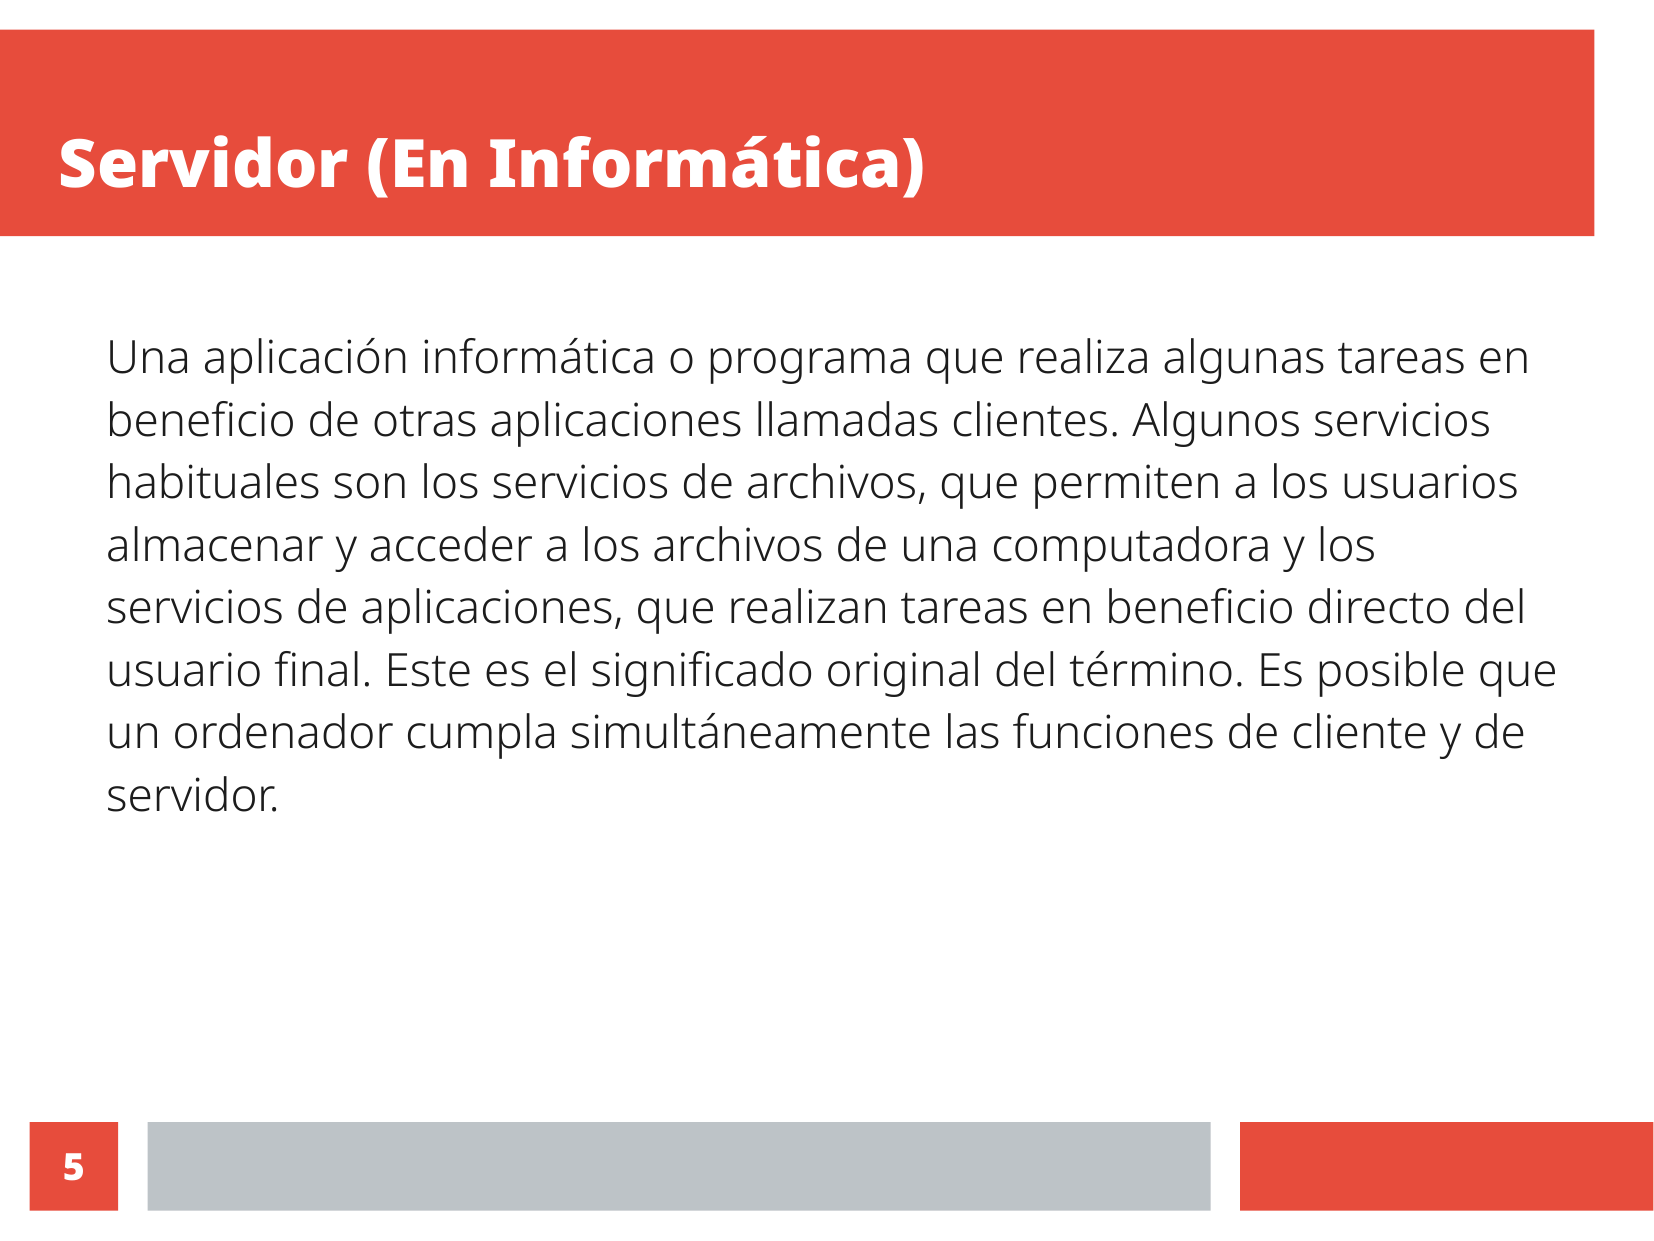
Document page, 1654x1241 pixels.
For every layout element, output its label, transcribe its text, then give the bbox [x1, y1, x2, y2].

title Servidor (En Informática) [59, 59, 1595, 207]
list Una aplicación informática o programa que realiza algunas tareas en beneficio de otras aplicaciones llamadas clientes. Algunos servicios habituales son los servicios de archivos, que permiten a los usuarios almacenar y acceder a los archivos de una computadora y los servicios de aplicaciones, que realizan tareas en beneficio directo del usuario final. Este es el significado original del término. Es posible que un ordenador cumpla simultáneamente las funciones de cliente y de servidor. [59, 324, 1565, 1093]
